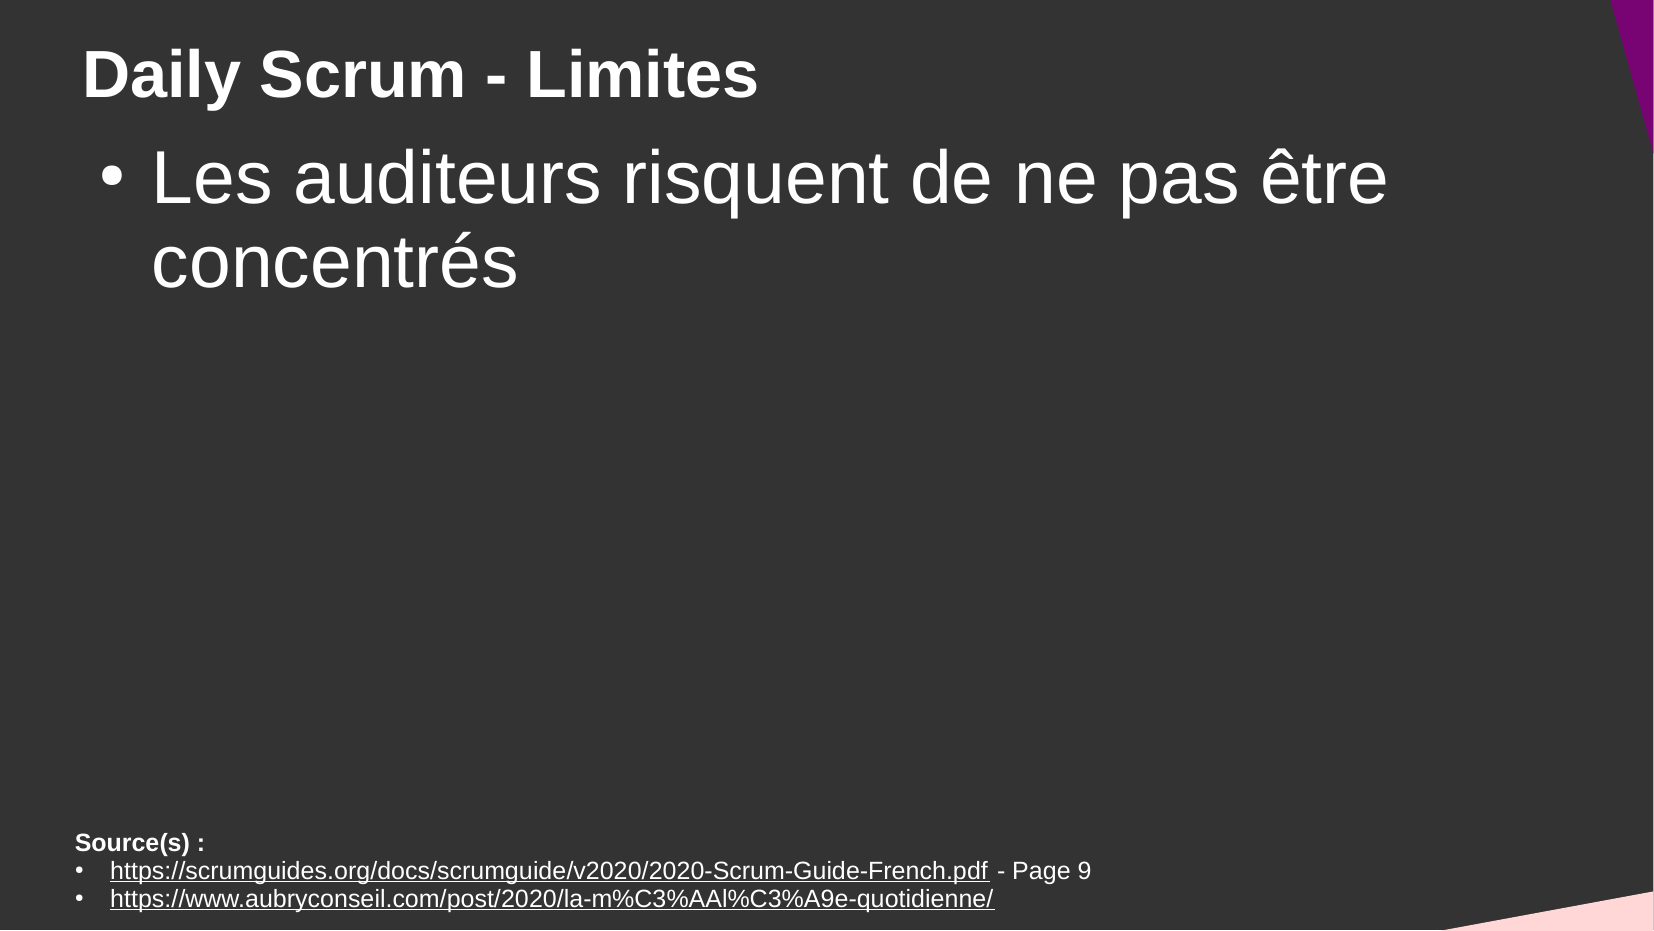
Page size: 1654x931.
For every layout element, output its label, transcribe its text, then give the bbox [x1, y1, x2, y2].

text_box [1438, 891, 1654, 931]
title Daily Scrum - Limites [82, 37, 1571, 122]
list Les auditeurs risquent de ne pas être concentrés [80, 135, 1620, 603]
text_box Source(s) : https://scrumguides.org/docs/scrumguide/v2020/2020-Scrum-Guide-French.pdf - Page 9 https://www.aubryconseil.com/post/2020/la-m%C3%AAl%C3%A9e-quotidienne/ [60, 821, 1546, 921]
text_box [1610, 0, 1654, 156]
